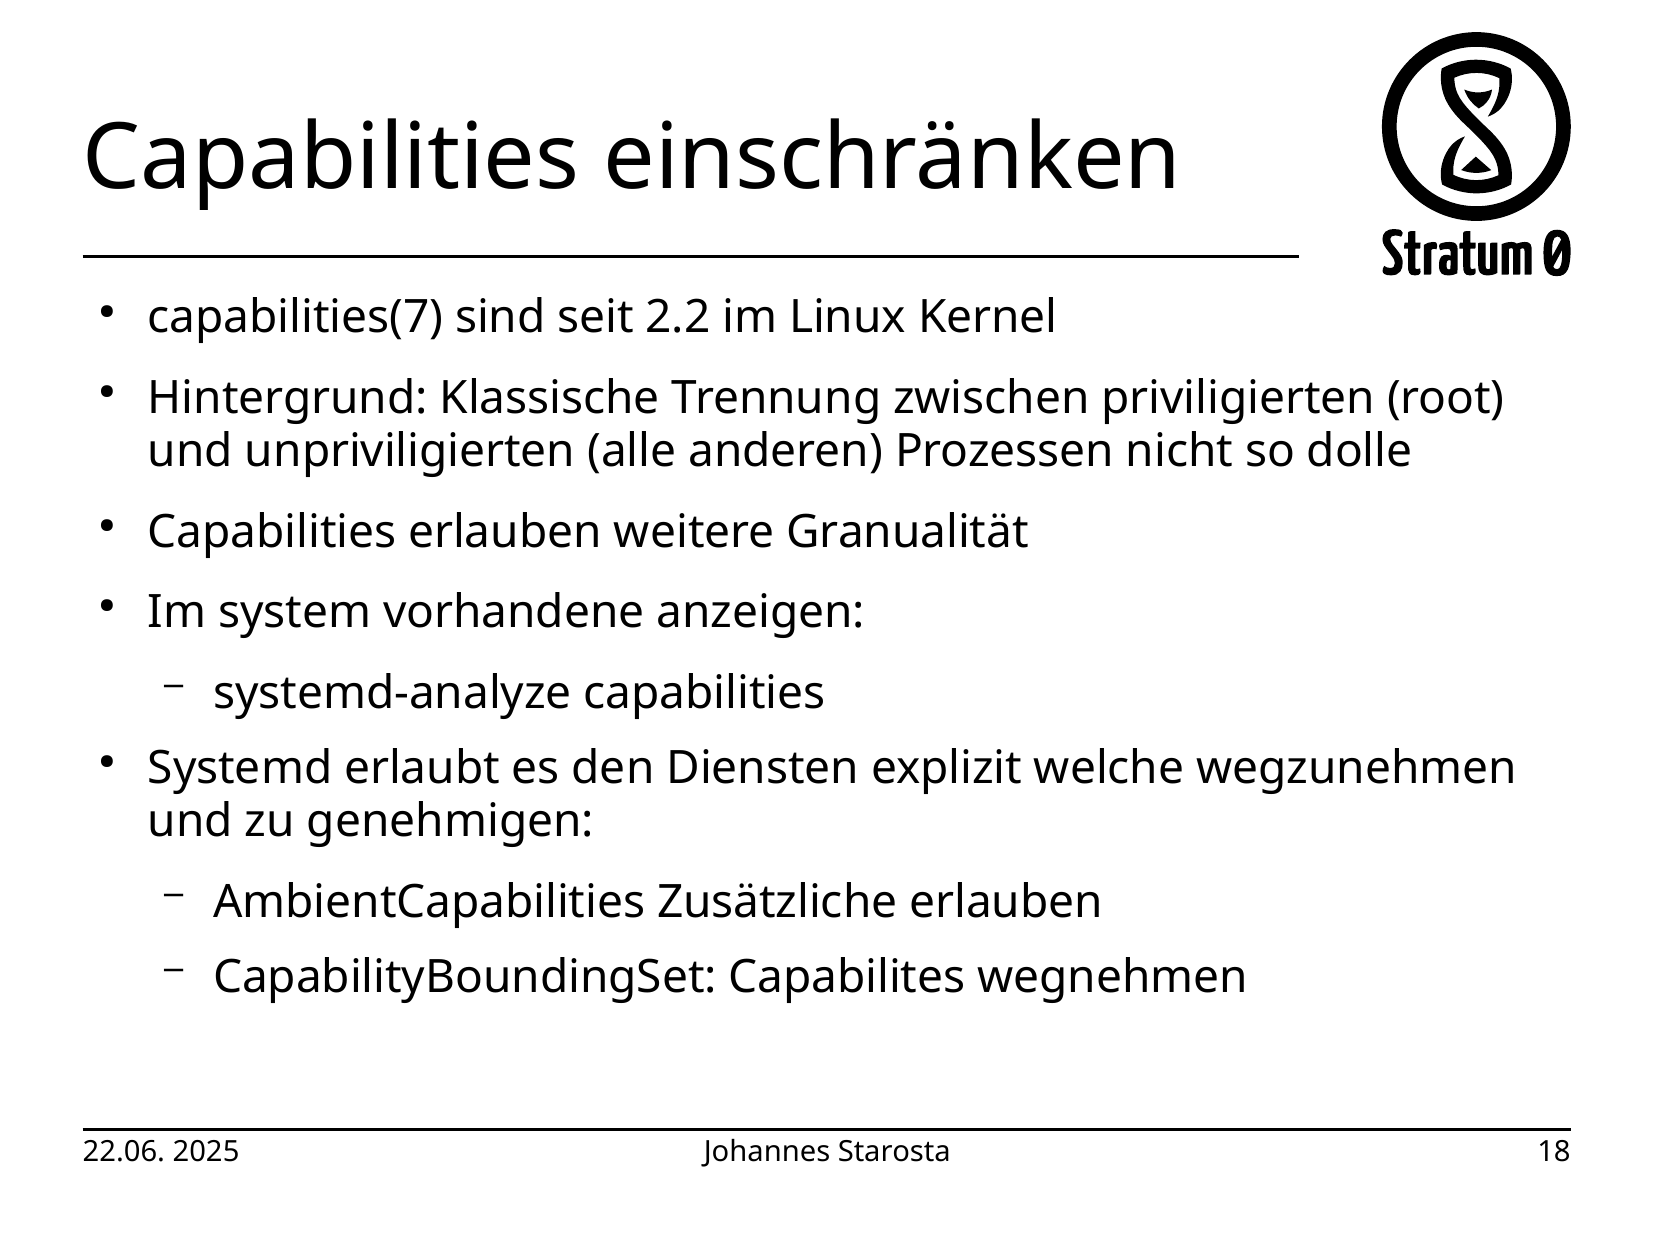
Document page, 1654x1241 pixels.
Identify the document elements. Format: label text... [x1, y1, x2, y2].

title Capabilities einschränken [82, 49, 1300, 257]
list capabilities(7) sind seit 2.2 im Linux Kernel Hintergrund: Klassische Trennung zwischen priviligierten (root) und unpriviligierten (alle anderen) Prozessen nicht so dolle Capabilities erlauben weitere Granualität Im system vorhandene anzeigen: systemd-analyze capabilities Systemd erlaubt es den Diensten explizit welche wegzunehmen und zu genehmigen: AmbientCapabilities Zusätzliche erlauben CapabilityBoundingSet: Capabilites wegnehmen [82, 290, 1538, 1010]
